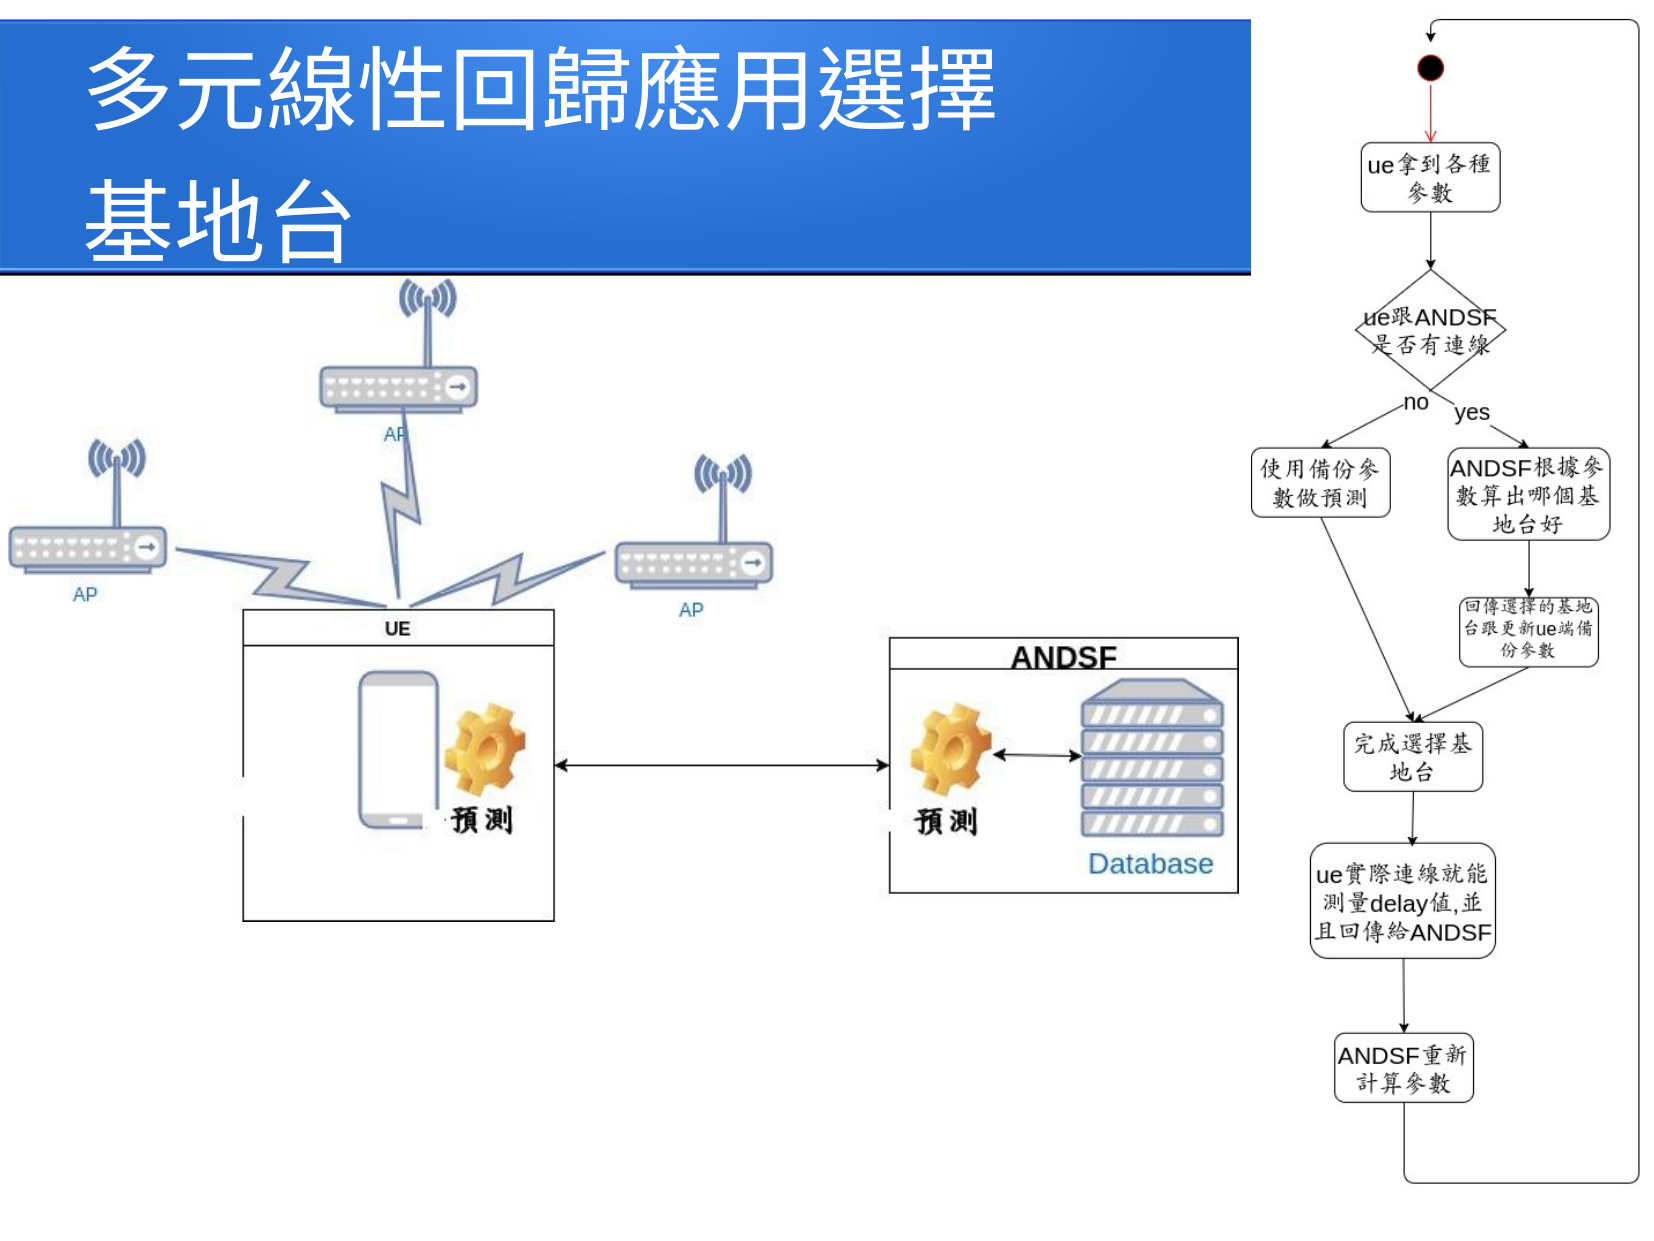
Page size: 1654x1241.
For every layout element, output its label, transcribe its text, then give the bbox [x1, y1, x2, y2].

title 多元線性回歸應用選擇 基地台 [82, 47, 1235, 252]
picture [1251, 11, 1650, 1193]
picture [8, 278, 1239, 922]
